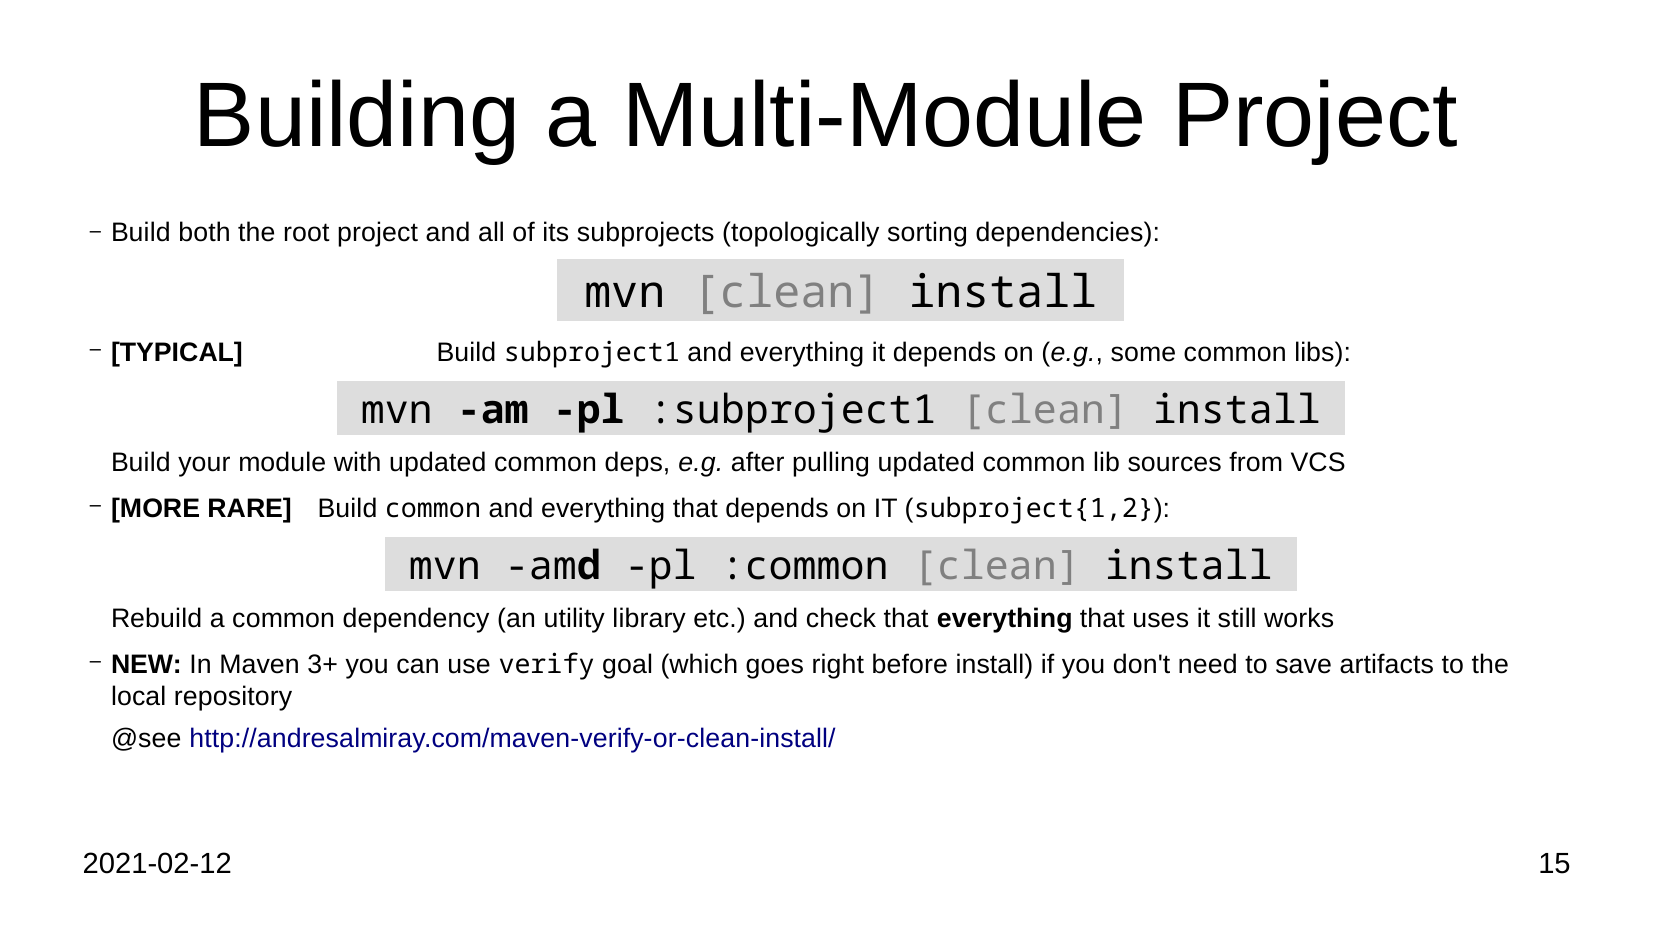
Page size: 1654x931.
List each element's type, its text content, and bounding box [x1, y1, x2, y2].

title Building a Multi-Module Project [82, 37, 1571, 193]
list Build both the root project and all of its subprojects (topologically sorting dependencies): mvn [clean] install [TYPICAL] Build subproject1 and everything it depends on (e.g., some common libs): mvn -am -pl :subproject1 [clean] install Build your module with updated common deps, e.g. after pulling updated common lib sources from VCS [MORE RARE] Build common and everything that depends on IT (subproject{1,2}): mvn -amd -pl :common [clean] install Rebuild a common dependency (an utility library etc.) and check that everything that uses it still works NEW: In Maven 3+ you can use verify goal (which goes right before install) if you don't need to save artifacts to the local repository @see http://andresalmiray.com/maven-verify-or-clean-install/ [82, 217, 1571, 758]
